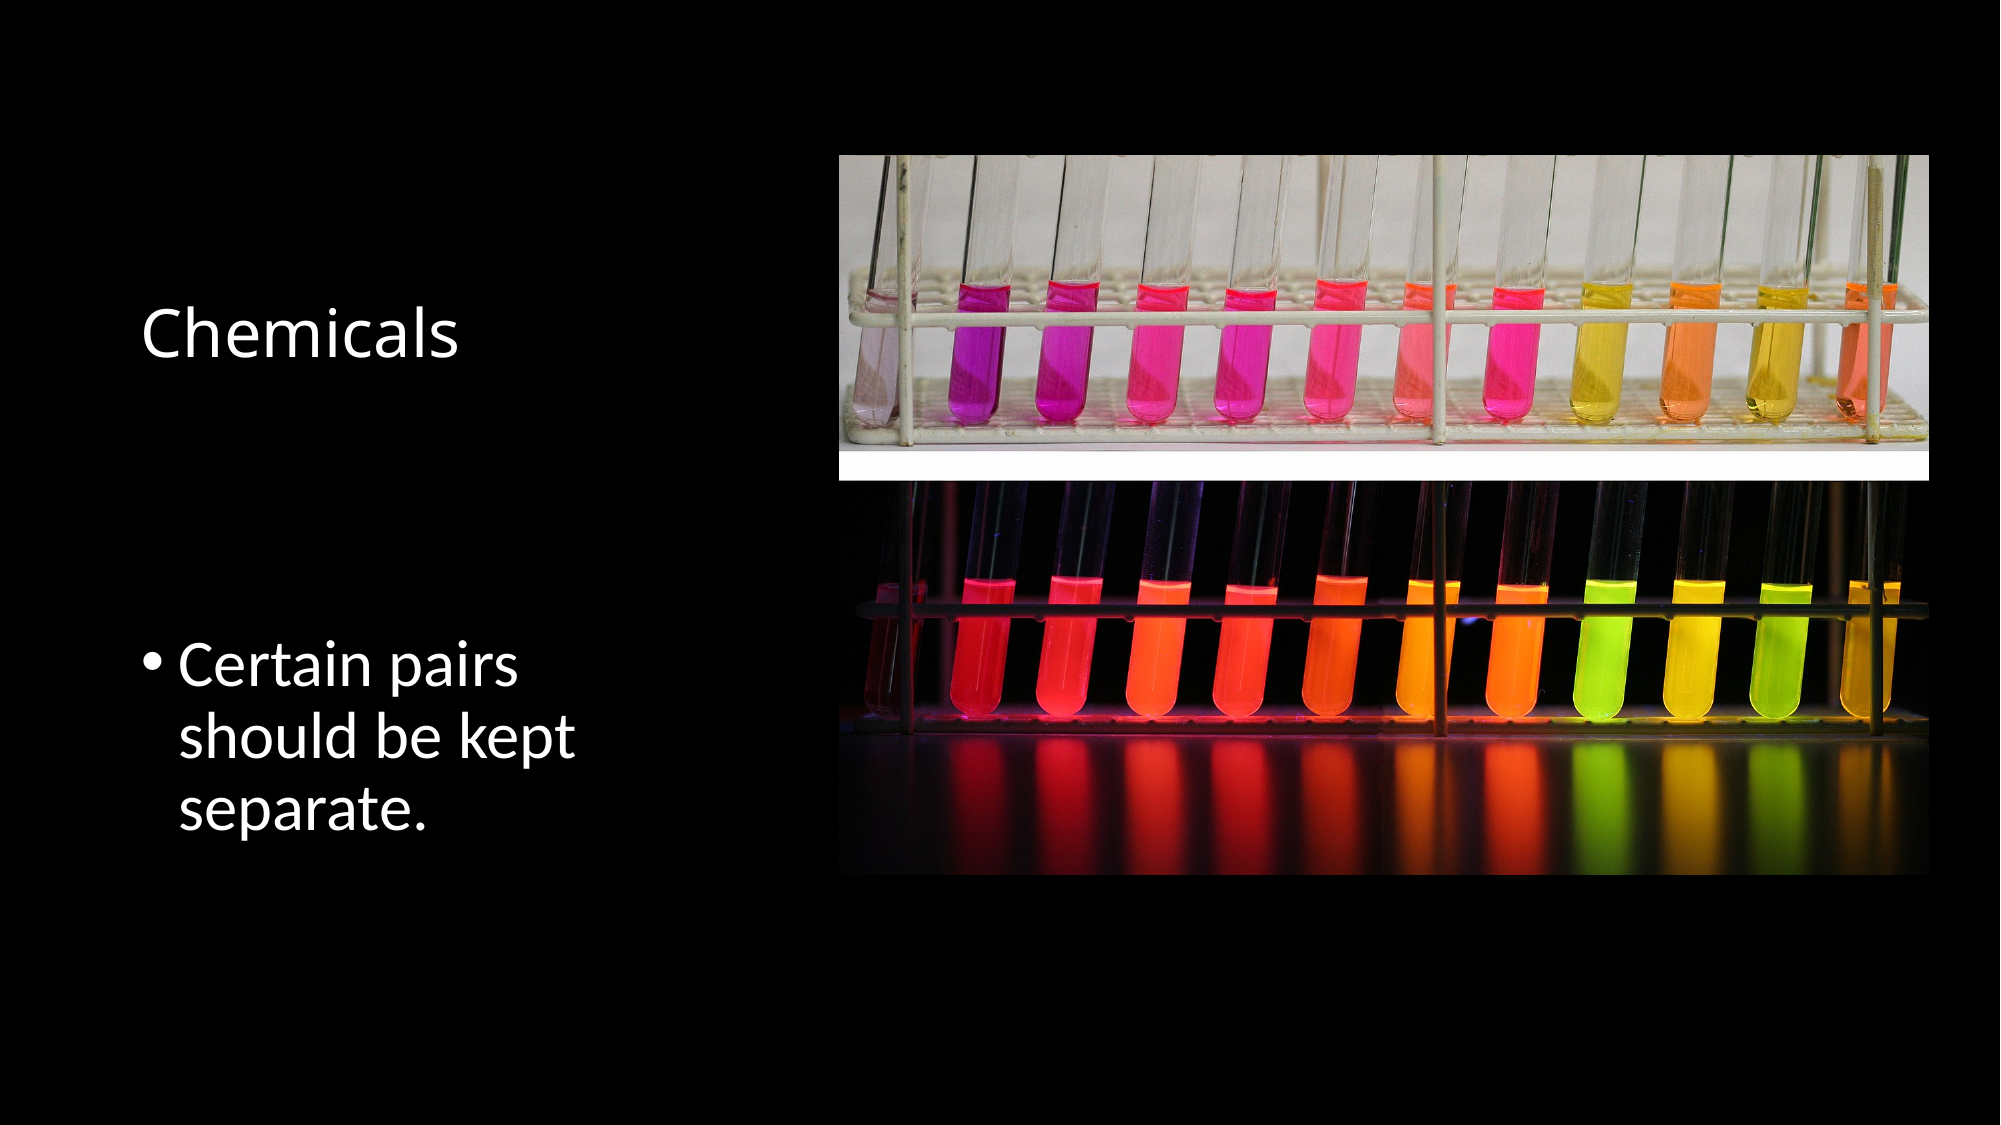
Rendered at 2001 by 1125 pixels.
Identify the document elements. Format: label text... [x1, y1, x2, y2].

title Chemicals [125, 292, 714, 533]
picture [839, 155, 1929, 875]
list Must be stored in coolers. Certain pairs should be kept separate. [125, 554, 714, 1014]
